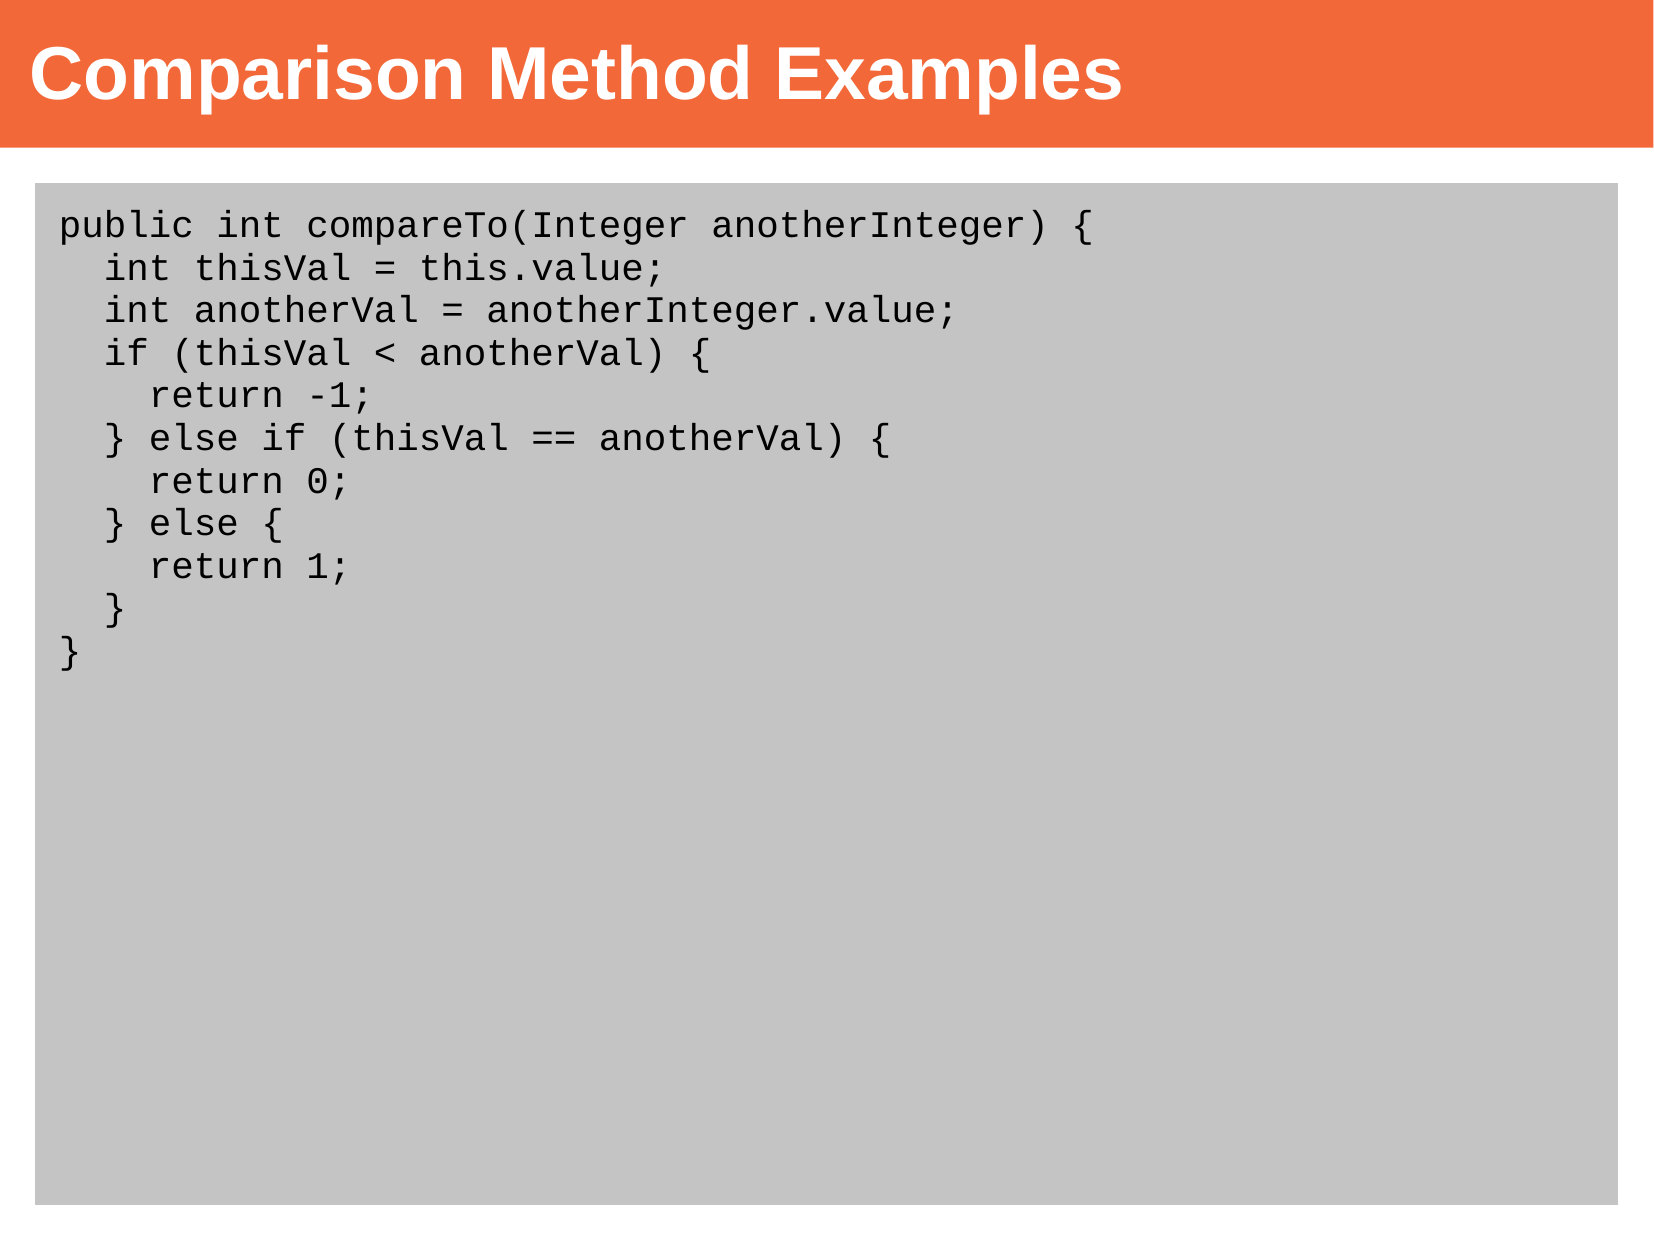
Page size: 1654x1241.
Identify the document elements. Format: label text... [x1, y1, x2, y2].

list public int compareTo(Integer anotherInteger) { int thisVal = this.value; int anotherVal = anotherInteger.value; if (thisVal < anotherVal) { return -1; } else if (thisVal == anotherVal) { return 0; } else { return 1; } } [29, 177, 1625, 1211]
title Comparison Method Examples [0, 0, 1654, 148]
